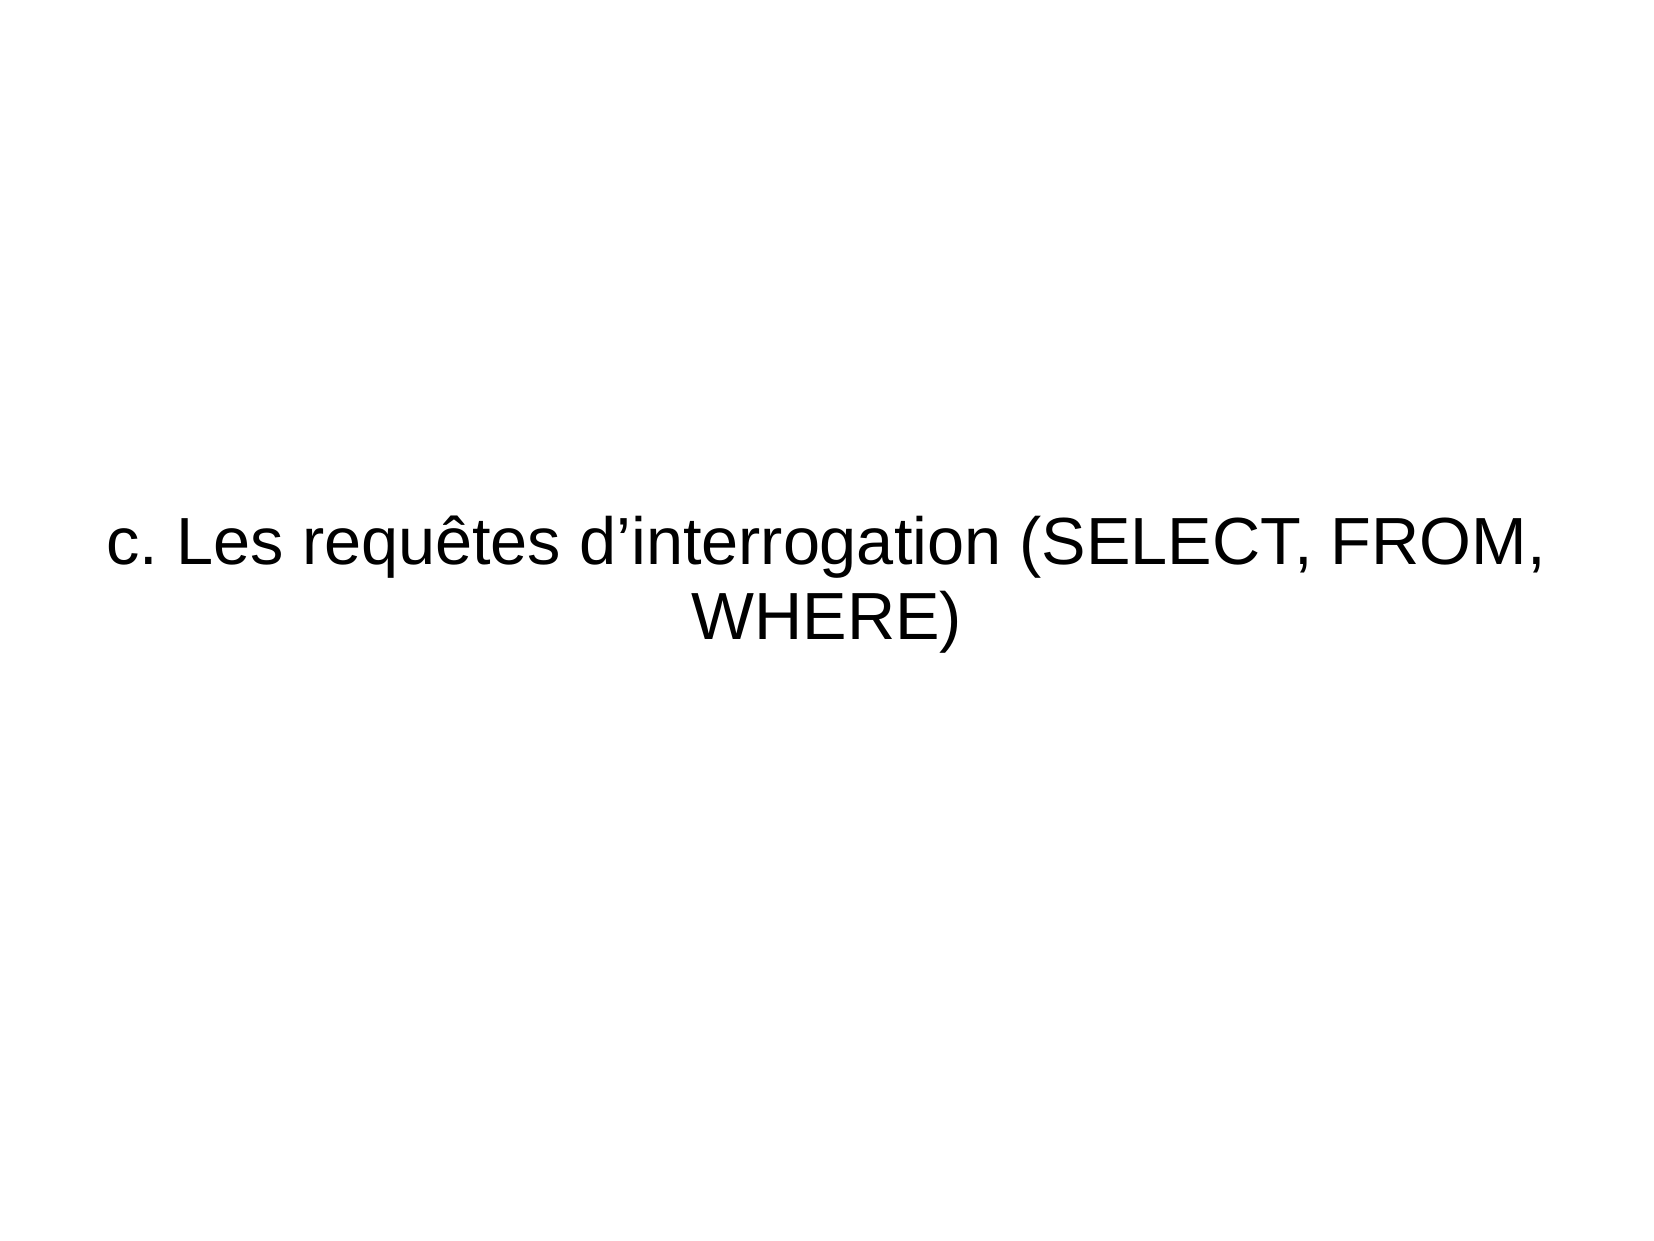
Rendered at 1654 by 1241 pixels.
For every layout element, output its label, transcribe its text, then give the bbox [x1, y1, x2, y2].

subtitle c. Les requêtes d’interrogation (SELECT, FROM, WHERE) [82, 49, 1571, 1109]
